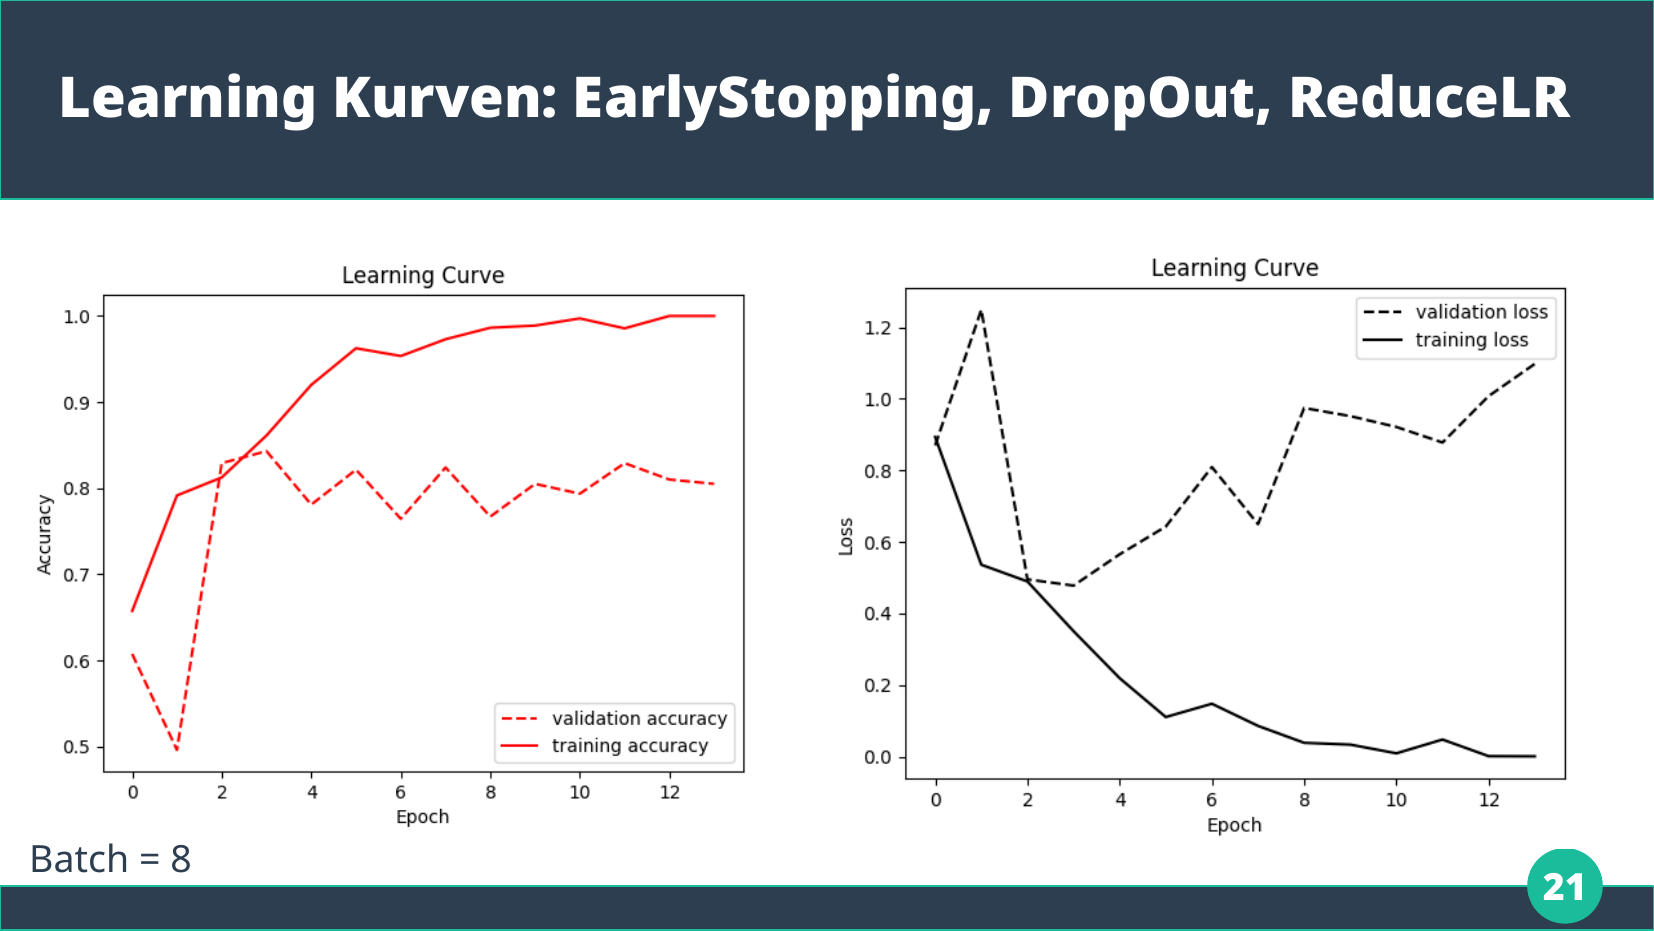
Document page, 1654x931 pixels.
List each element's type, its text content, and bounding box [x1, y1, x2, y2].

text_box Batch = 8 [0, 825, 259, 891]
picture [0, 211, 1650, 849]
title Learning Kurven: EarlyStopping, DropOut, ReduceLR [59, 37, 1595, 156]
